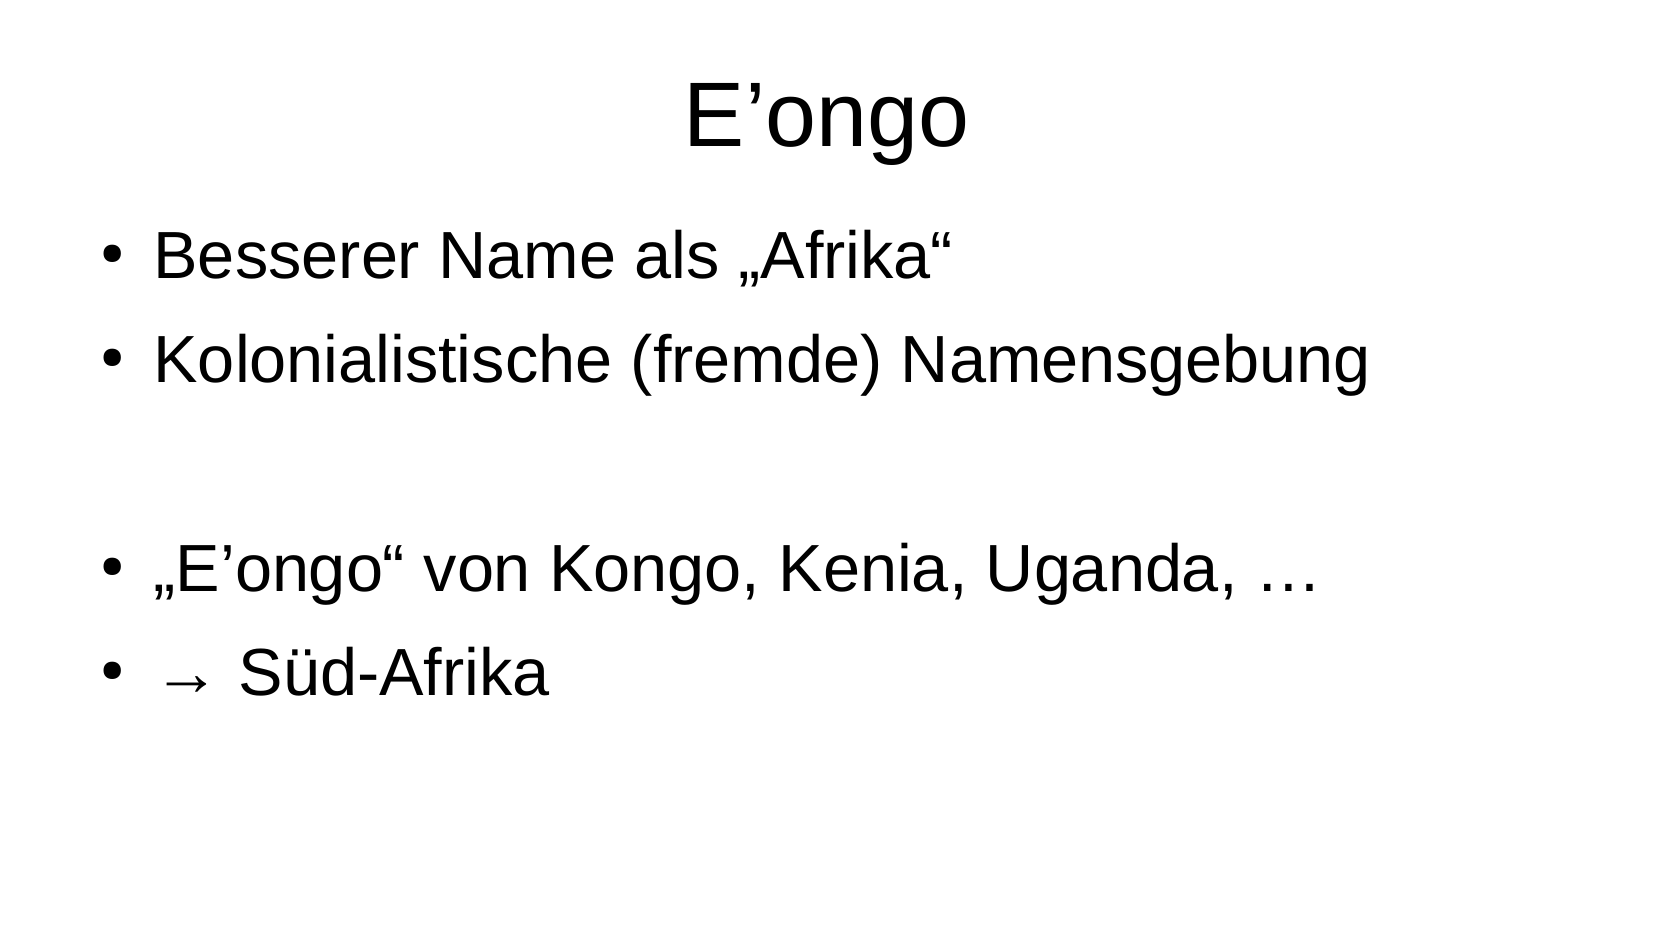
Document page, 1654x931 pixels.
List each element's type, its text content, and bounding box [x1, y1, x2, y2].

title E’ongo [82, 37, 1571, 193]
list Besserer Name als „Afrika“ Kolonialistische (fremde) Namensgebung „E’ongo“ von Kongo, Kenia, Uganda, … → Süd-Afrika [82, 217, 1571, 758]
